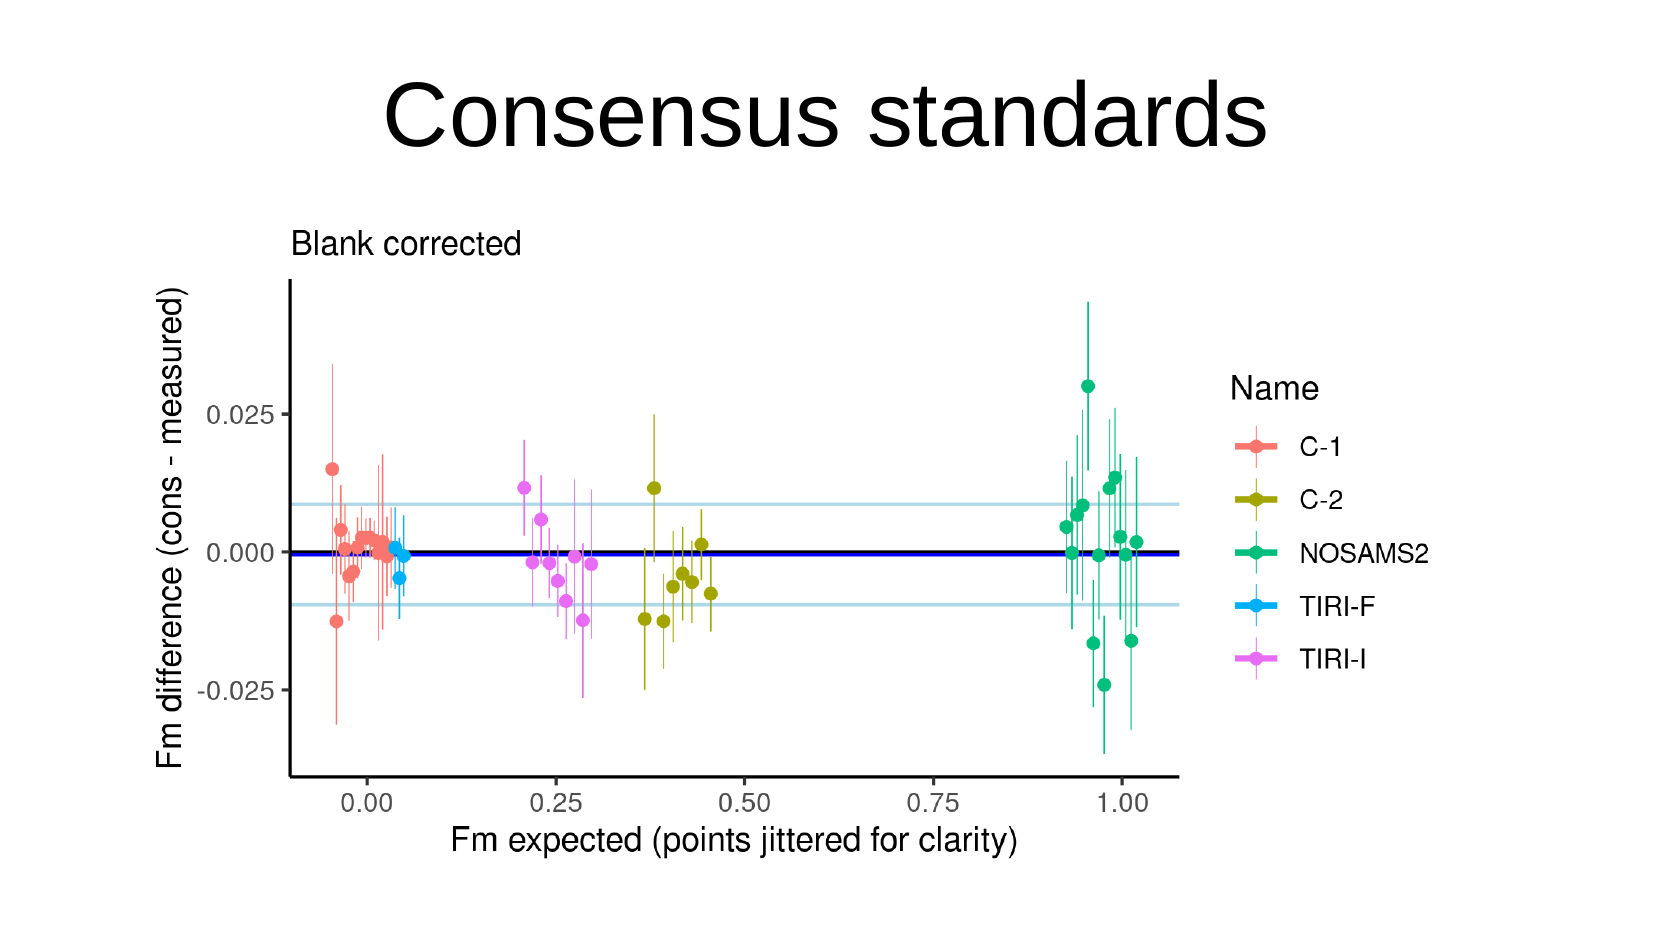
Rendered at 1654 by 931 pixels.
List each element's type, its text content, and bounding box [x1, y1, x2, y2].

title Consensus standards [82, 37, 1571, 193]
picture [139, 213, 1463, 875]
